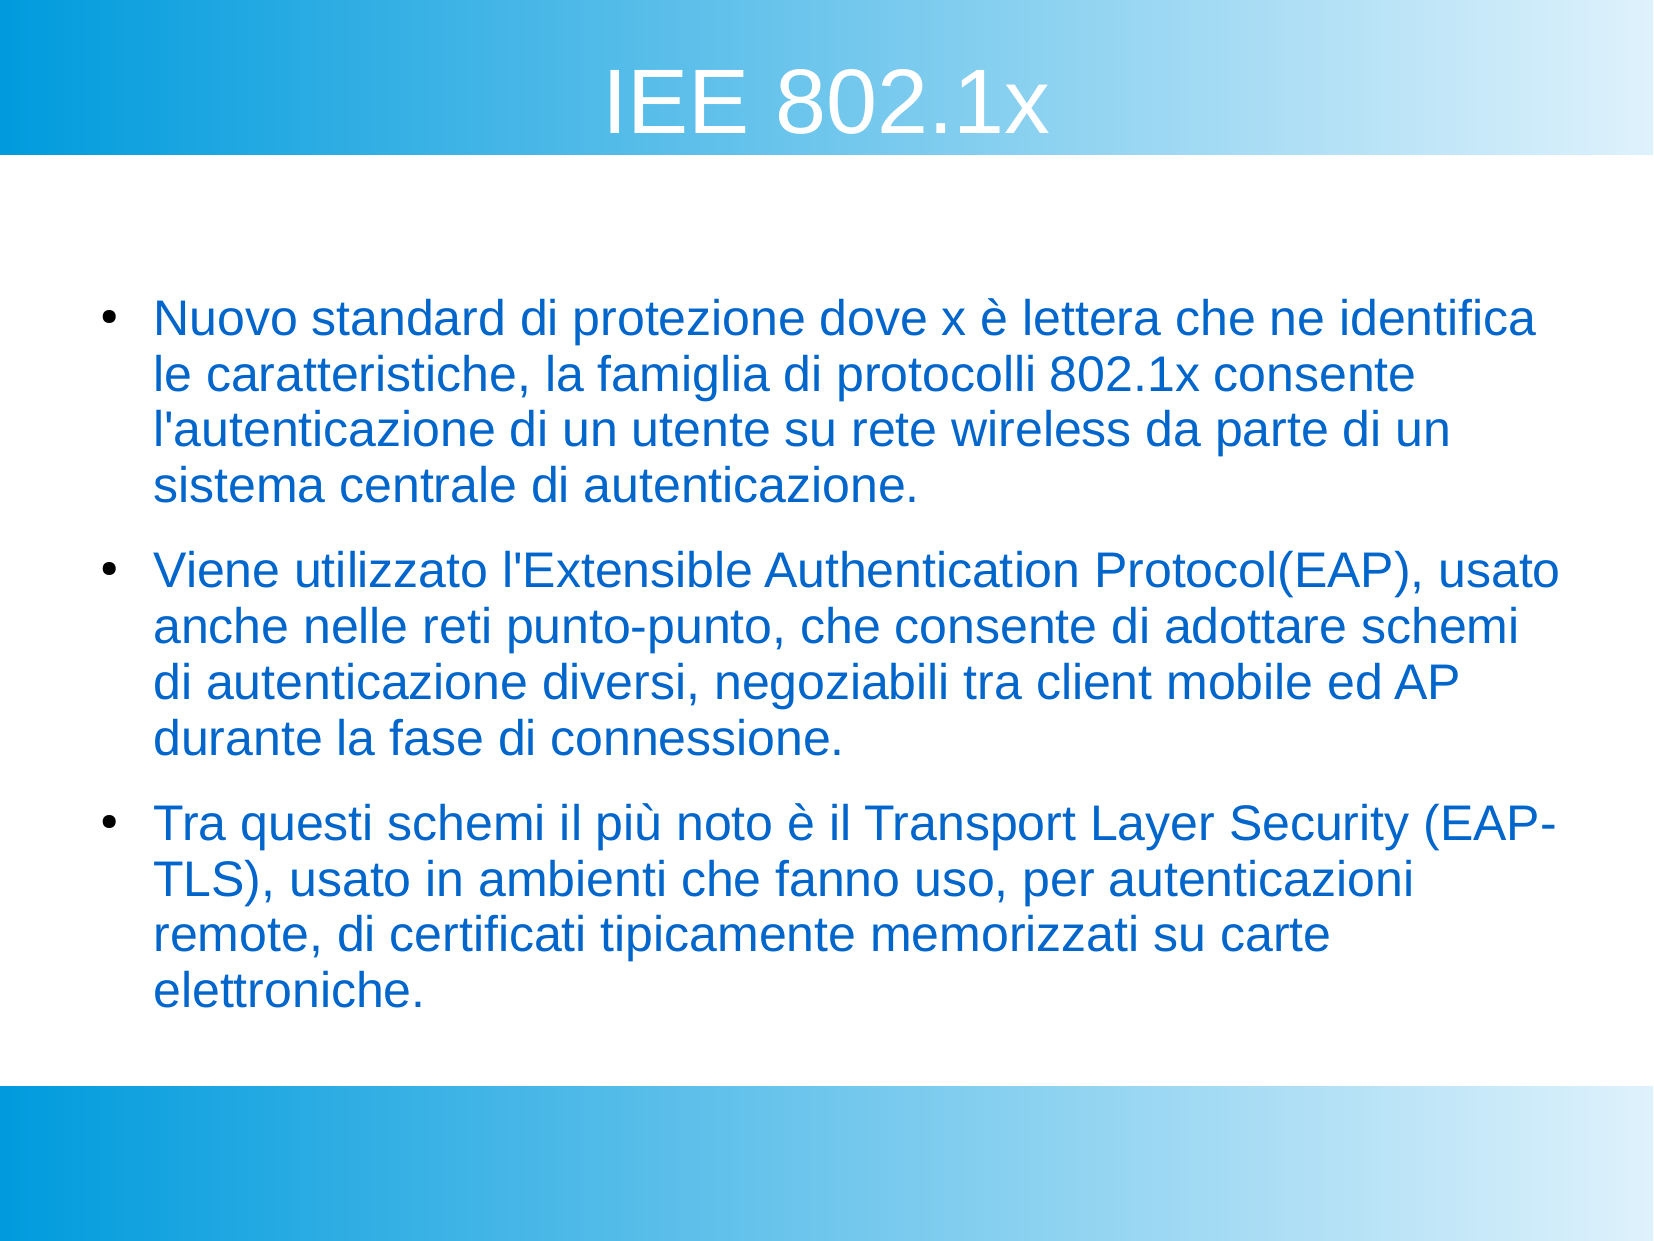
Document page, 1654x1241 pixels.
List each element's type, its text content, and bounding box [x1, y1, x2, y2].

list Nuovo standard di protezione dove x è lettera che ne identifica le caratteristiche, la famiglia di protocolli 802.1x consente l'autenticazione di un utente su rete wireless da parte di un sistema centrale di autenticazione. Viene utilizzato l'Extensible Authentication Protocol(EAP), usato anche nelle reti punto-punto, che consente di adottare schemi di autenticazione diversi, negoziabili tra client mobile ed AP durante la fase di connessione. Tra questi schemi il più noto è il Transport Layer Security (EAP-TLS), usato in ambienti che fanno uso, per autenticazioni remote, di certificati tipicamente memorizzati su carte elettroniche. [82, 290, 1571, 1010]
title IEE 802.1x [82, 49, 1571, 155]
